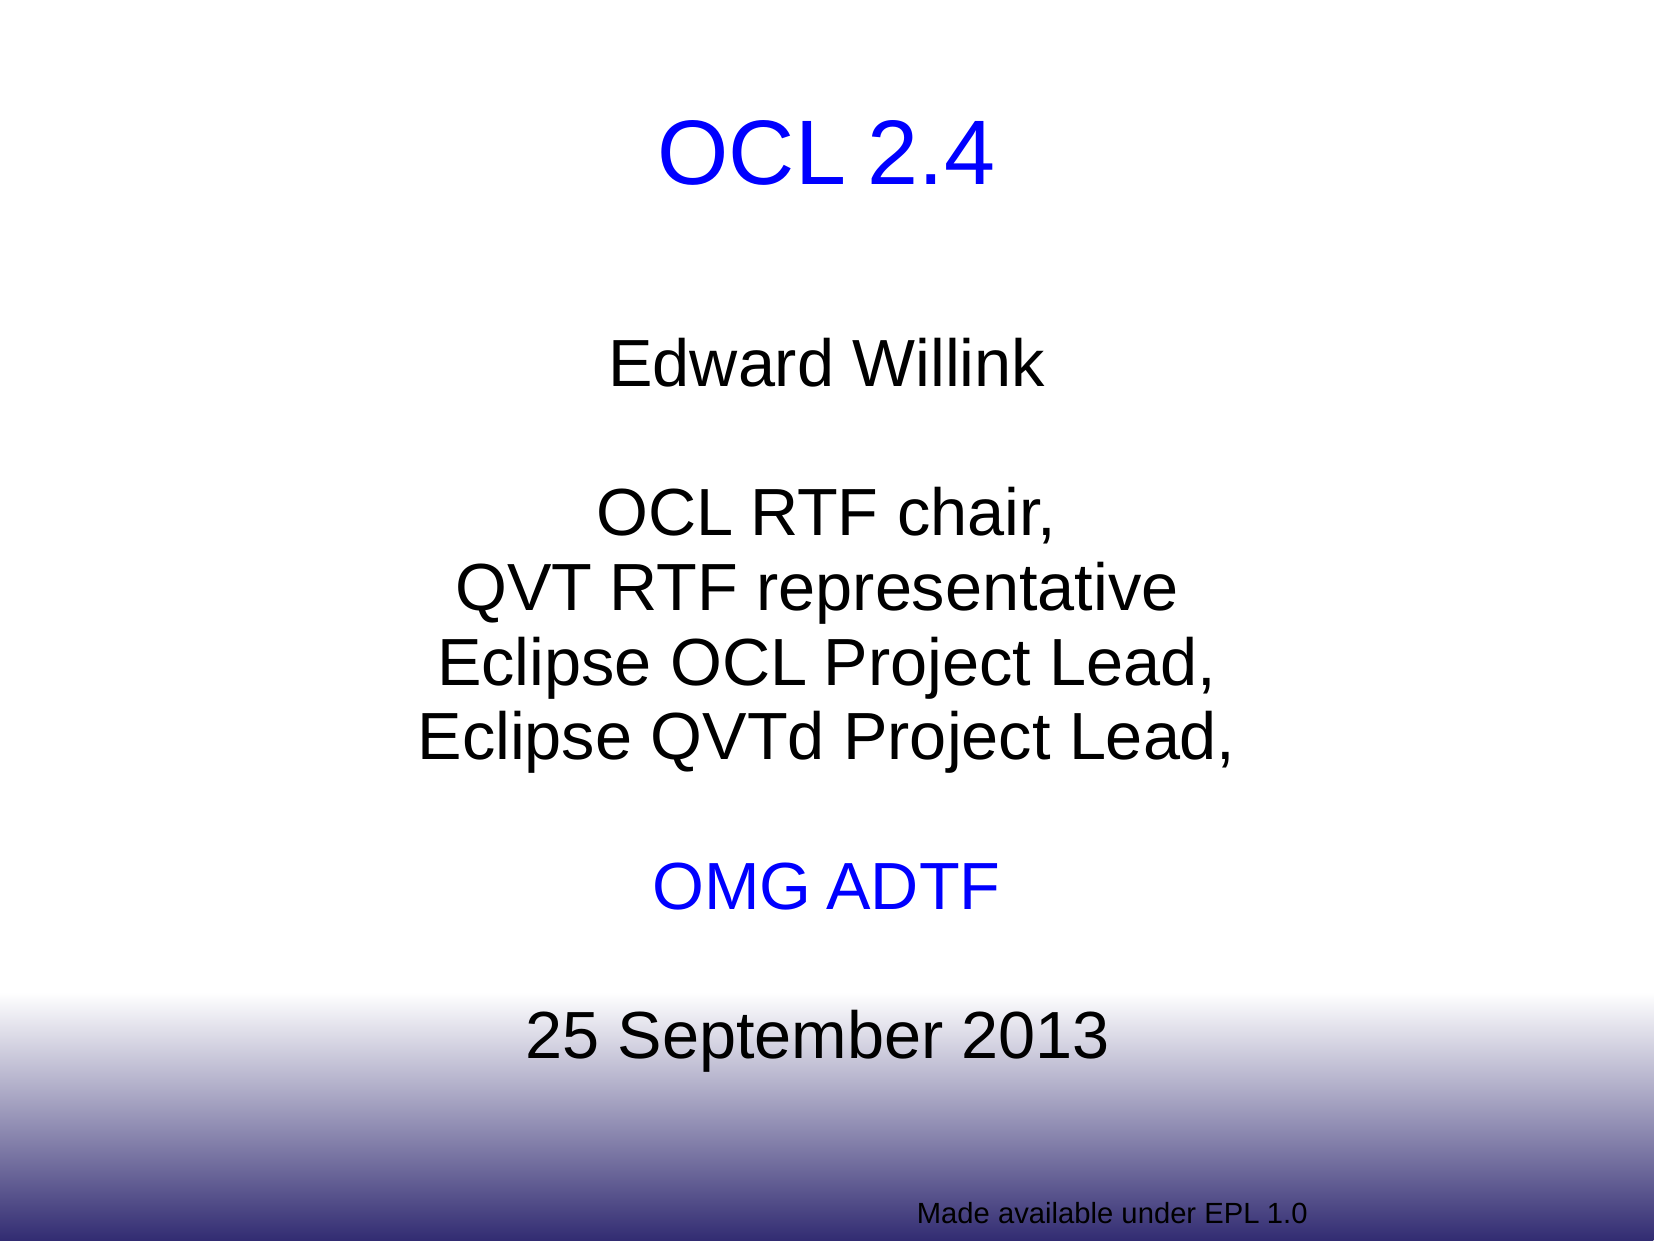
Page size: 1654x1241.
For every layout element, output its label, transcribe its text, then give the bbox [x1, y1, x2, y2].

title OCL 2.4 [82, 56, 1571, 250]
subtitle Edward Willink OCL RTF chair, QVT RTF representative Eclipse OCL Project Lead, Eclipse QVTd Project Lead, OMG ADTF 25 September 2013 [82, 290, 1571, 1109]
